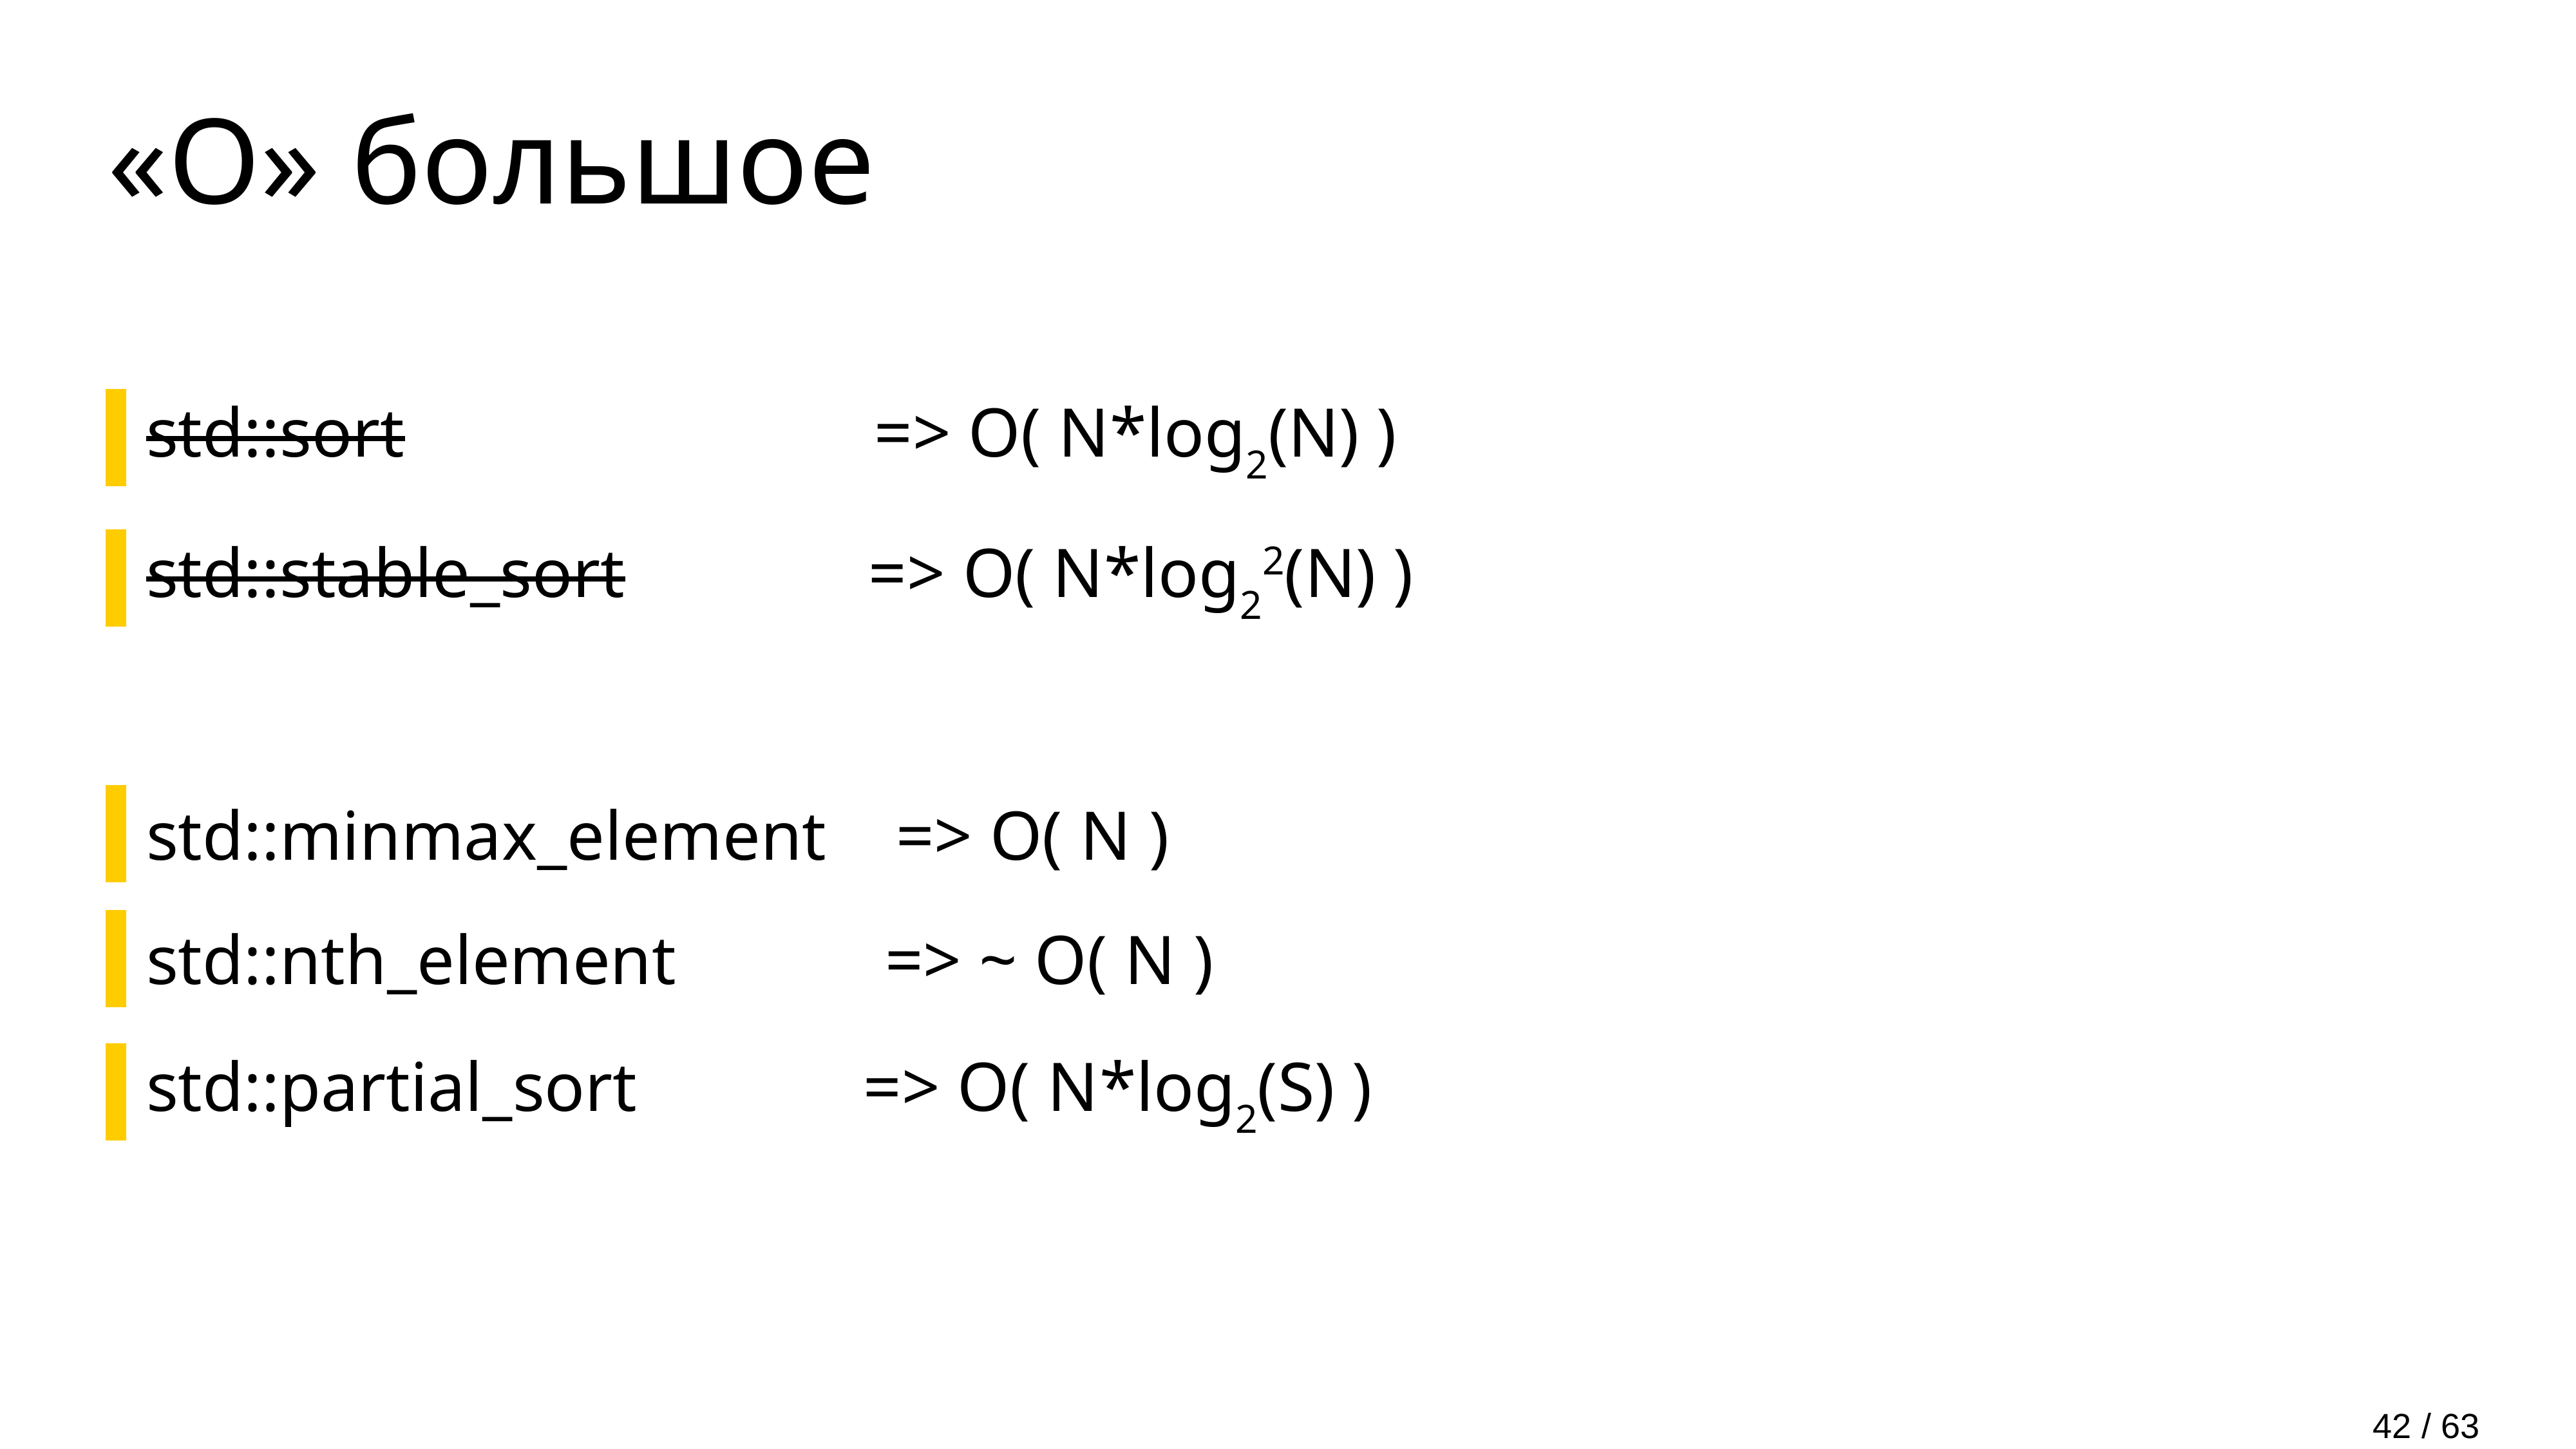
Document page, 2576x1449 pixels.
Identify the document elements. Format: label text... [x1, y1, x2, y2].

text_box std::sort => O( N*log2(N) ) std::stable_sort => O( N*log22(N) ) std::minmax_element => O( N ) std::nth_element => ~ O( N ) std::partial_sort => O( N*log2(S) ) [96, 364, 2512, 1419]
title «О» большое [108, 80, 2468, 242]
text_box <number> / 63 [2363, 1402, 2576, 1449]
